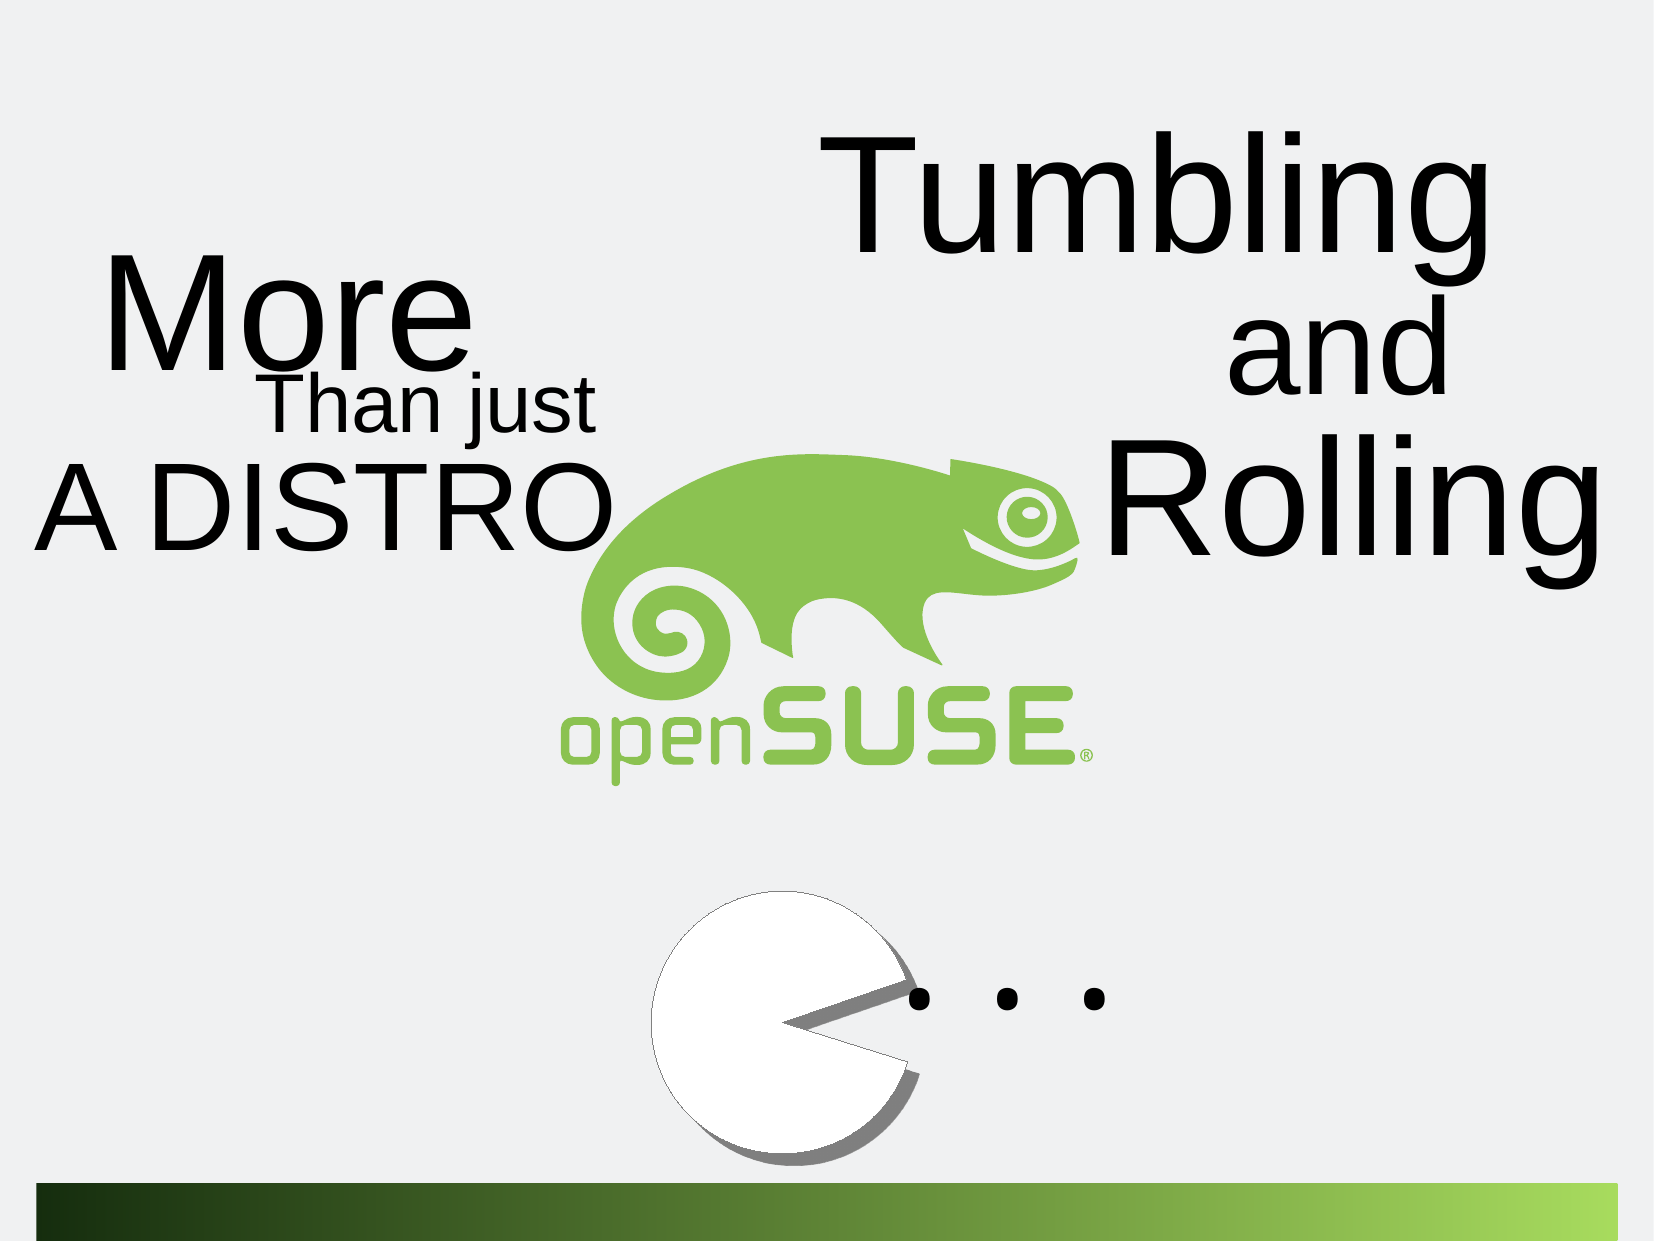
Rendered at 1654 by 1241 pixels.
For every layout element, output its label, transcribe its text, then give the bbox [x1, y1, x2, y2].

title More [48, 176, 529, 295]
title Than just [32, 295, 820, 512]
text_box . [1058, 823, 1146, 1112]
title Rolling [1082, 344, 1625, 651]
picture [998, 489, 1056, 546]
title Tumbling [764, 59, 1552, 331]
title A DISTRO [0, 371, 720, 644]
title and [1207, 193, 1471, 344]
picture [0, 0, 1654, 1241]
text_box . [970, 823, 1058, 1112]
text_box . [882, 823, 970, 1112]
picture [621, 644, 704, 672]
text_box [651, 891, 882, 1154]
